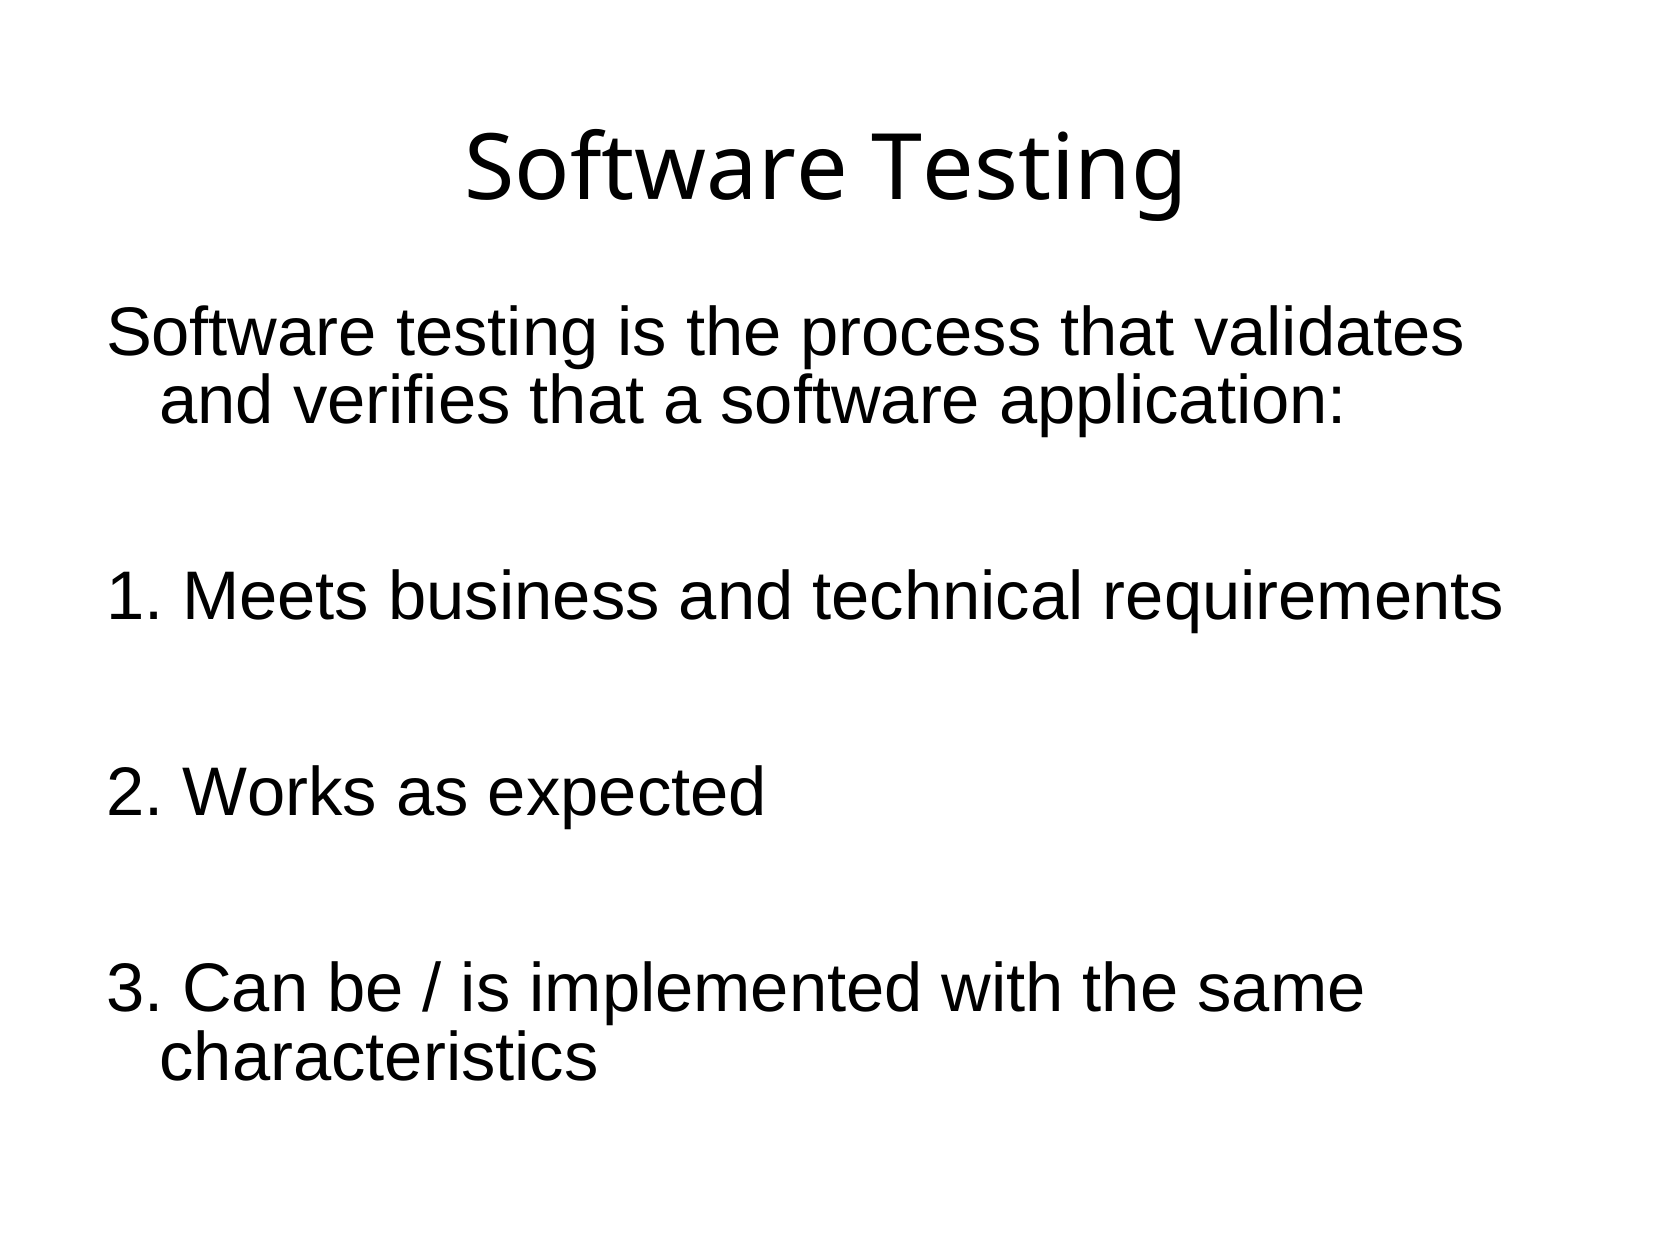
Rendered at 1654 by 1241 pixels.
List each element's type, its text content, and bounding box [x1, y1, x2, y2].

title Software Testing [82, 49, 1571, 257]
list Software testing is the process that validates and verifies that a software application: 1. Meets business and technical requirements 2. Works as expected 3. Can be / is implemented with the same characteristics [88, 295, 1577, 1164]
